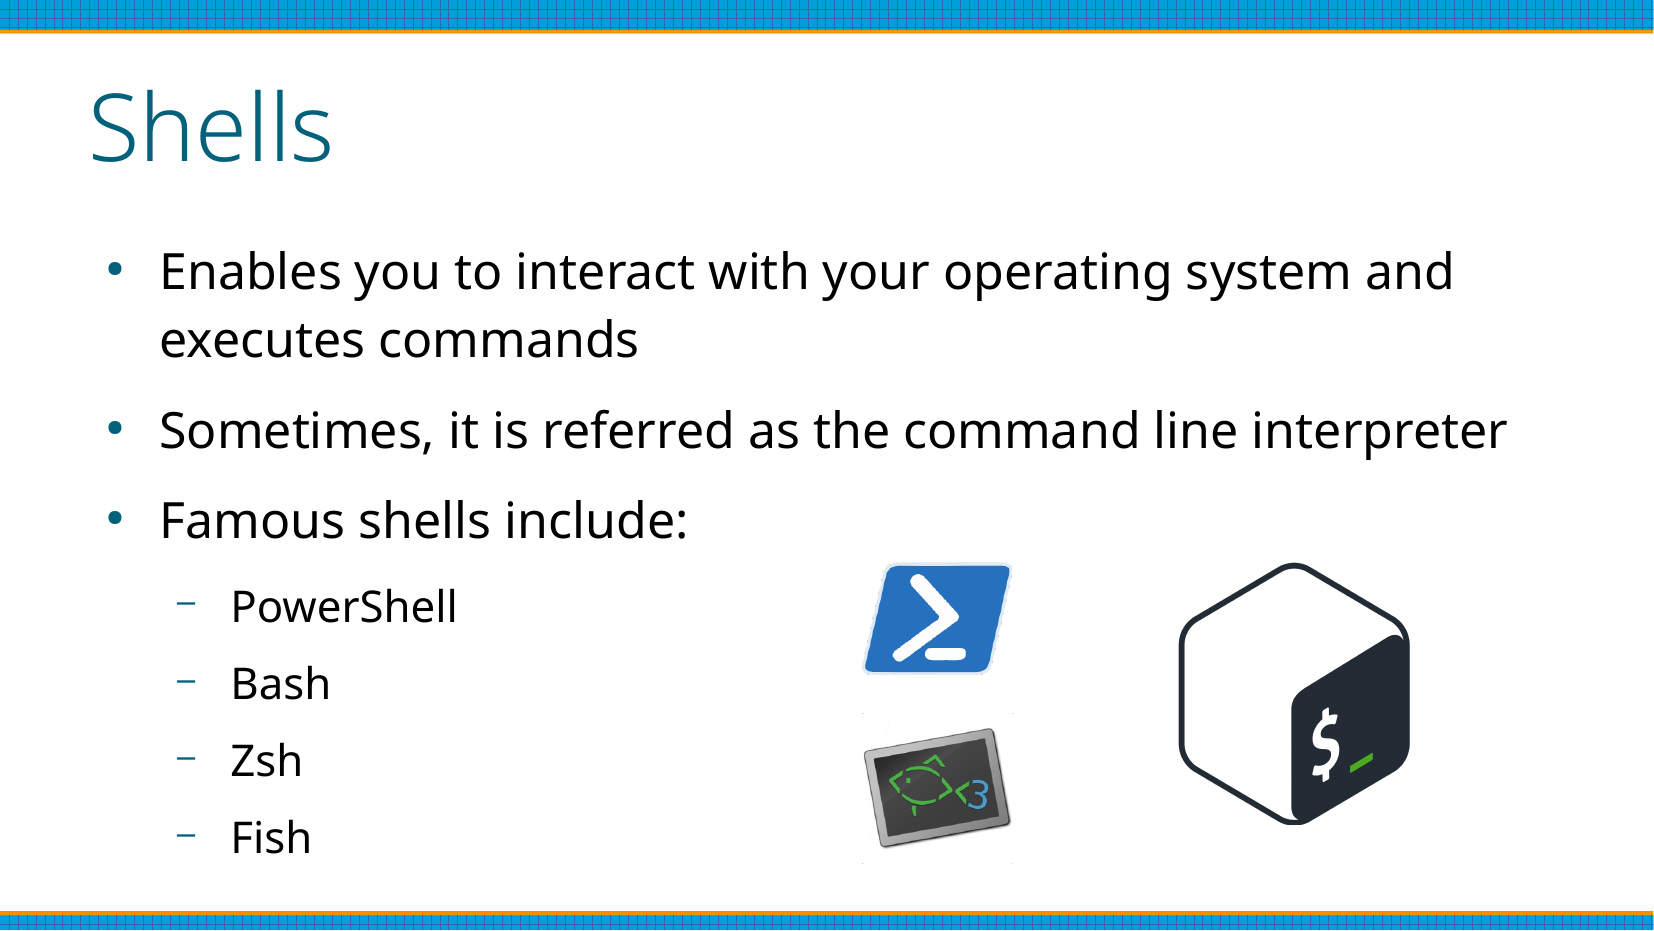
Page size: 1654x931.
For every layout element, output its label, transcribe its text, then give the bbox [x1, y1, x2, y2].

title Shells [88, 44, 1565, 207]
list Enables you to interact with your operating system and executes commands Sometimes, it is referred as the command line interpreter Famous shells include: PowerShell Bash Zsh Fish [88, 236, 1565, 901]
picture [1162, 562, 1426, 826]
picture [862, 713, 1013, 864]
picture [862, 562, 1012, 676]
